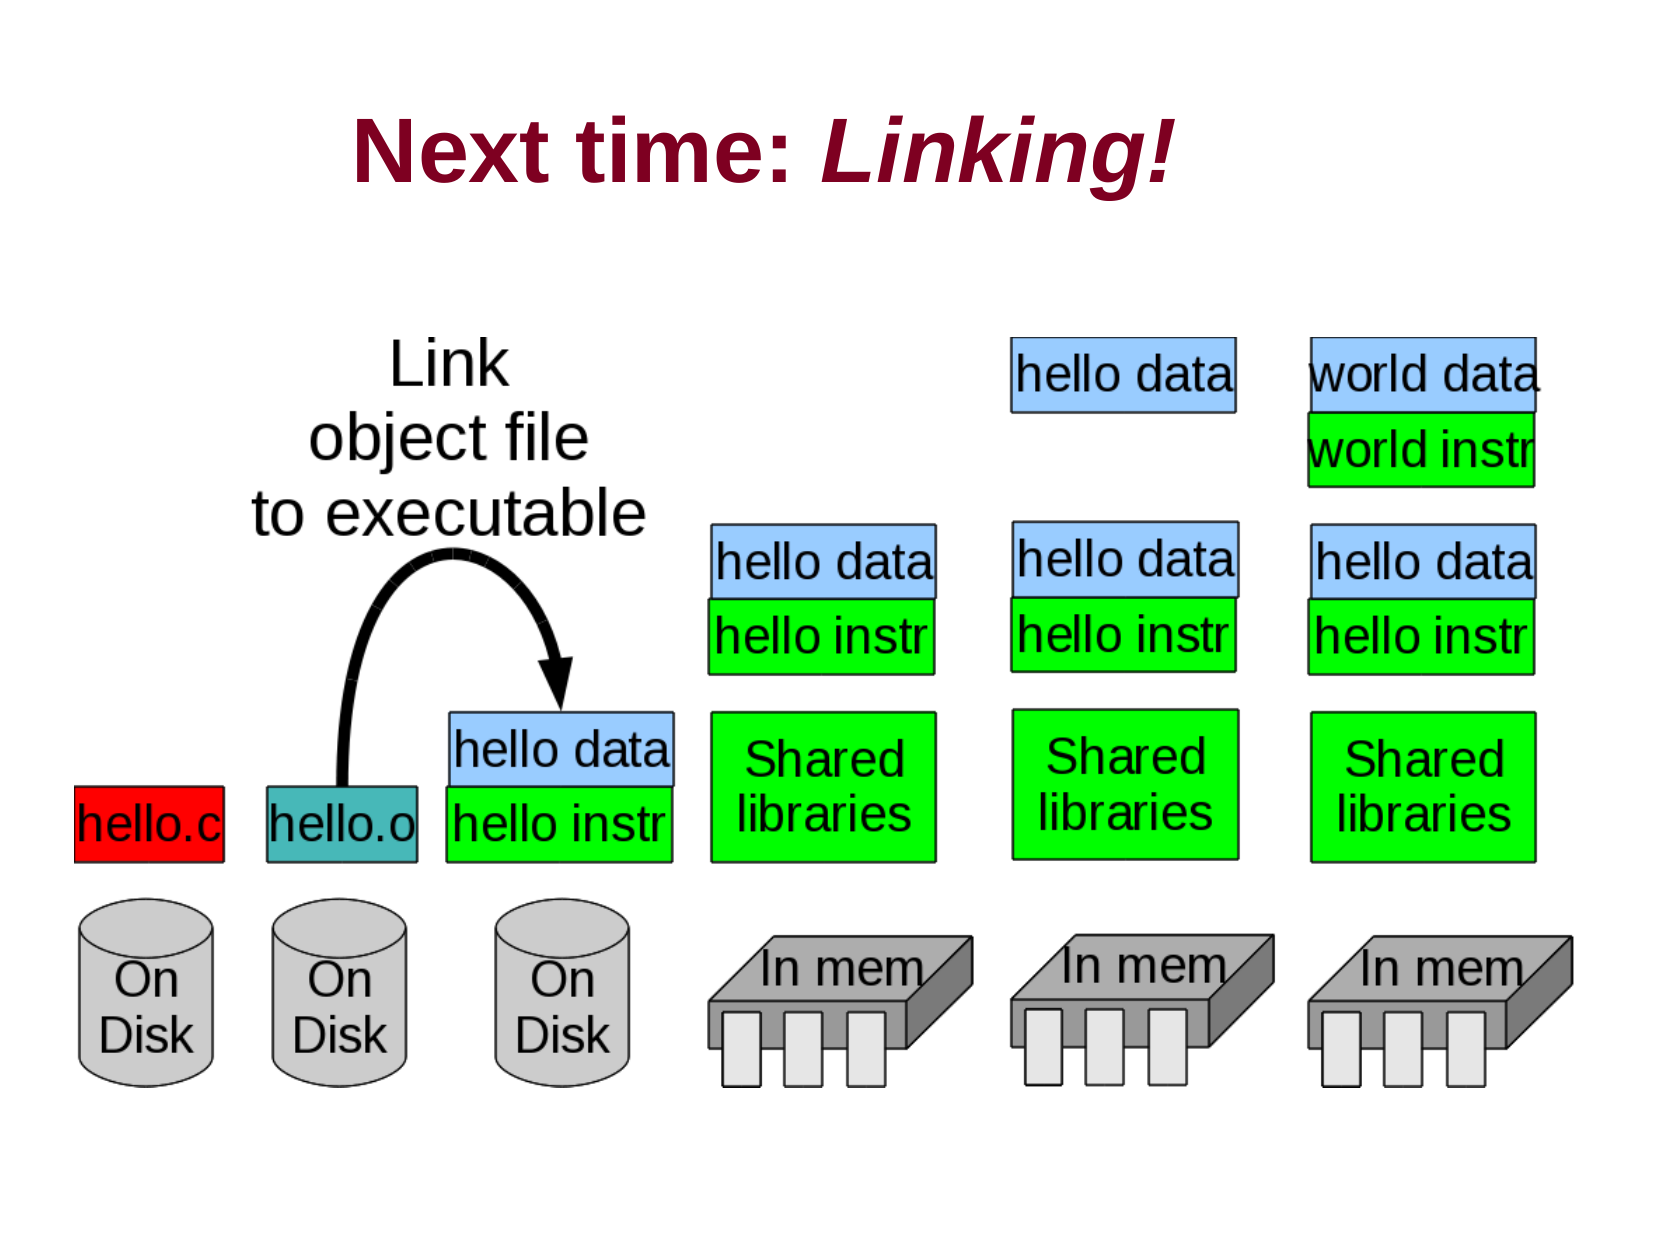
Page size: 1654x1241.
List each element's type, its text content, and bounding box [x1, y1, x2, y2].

picture [0, 0, 1654, 1241]
title Next time: Linking! [118, 94, 1411, 207]
